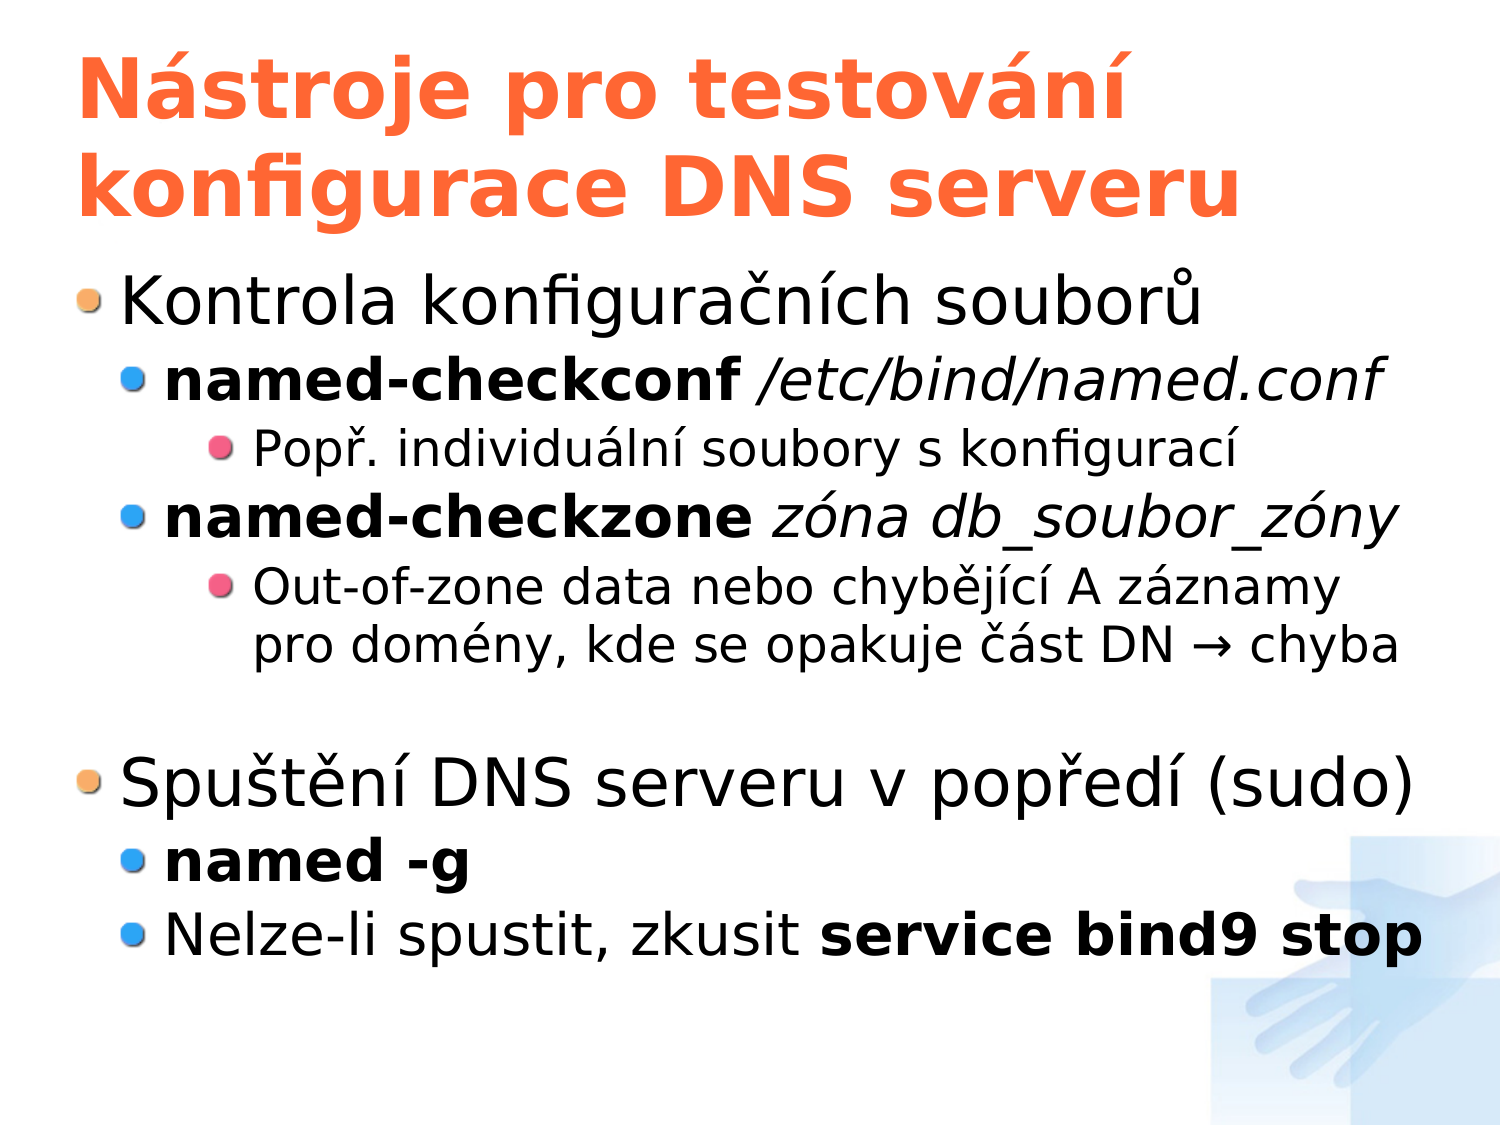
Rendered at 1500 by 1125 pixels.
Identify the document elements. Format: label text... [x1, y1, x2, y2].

picture [0, 0, 1500, 1125]
title Nástroje pro testování konfigurace DNS serveru [75, 21, 1426, 257]
list Kontrola konfiguračních souborů named-checkconf /etc/bind/named.conf Popř. individuální soubory s konfigurací named-checkzone zóna db_soubor_zóny Out-of-zone data nebo chybějící A záznamy pro domény, kde se opakuje část DN → chyba Spuštění DNS serveru v popředí (sudo) named -g Nelze-li spustit, zkusit service bind9 stop [75, 262, 1426, 970]
